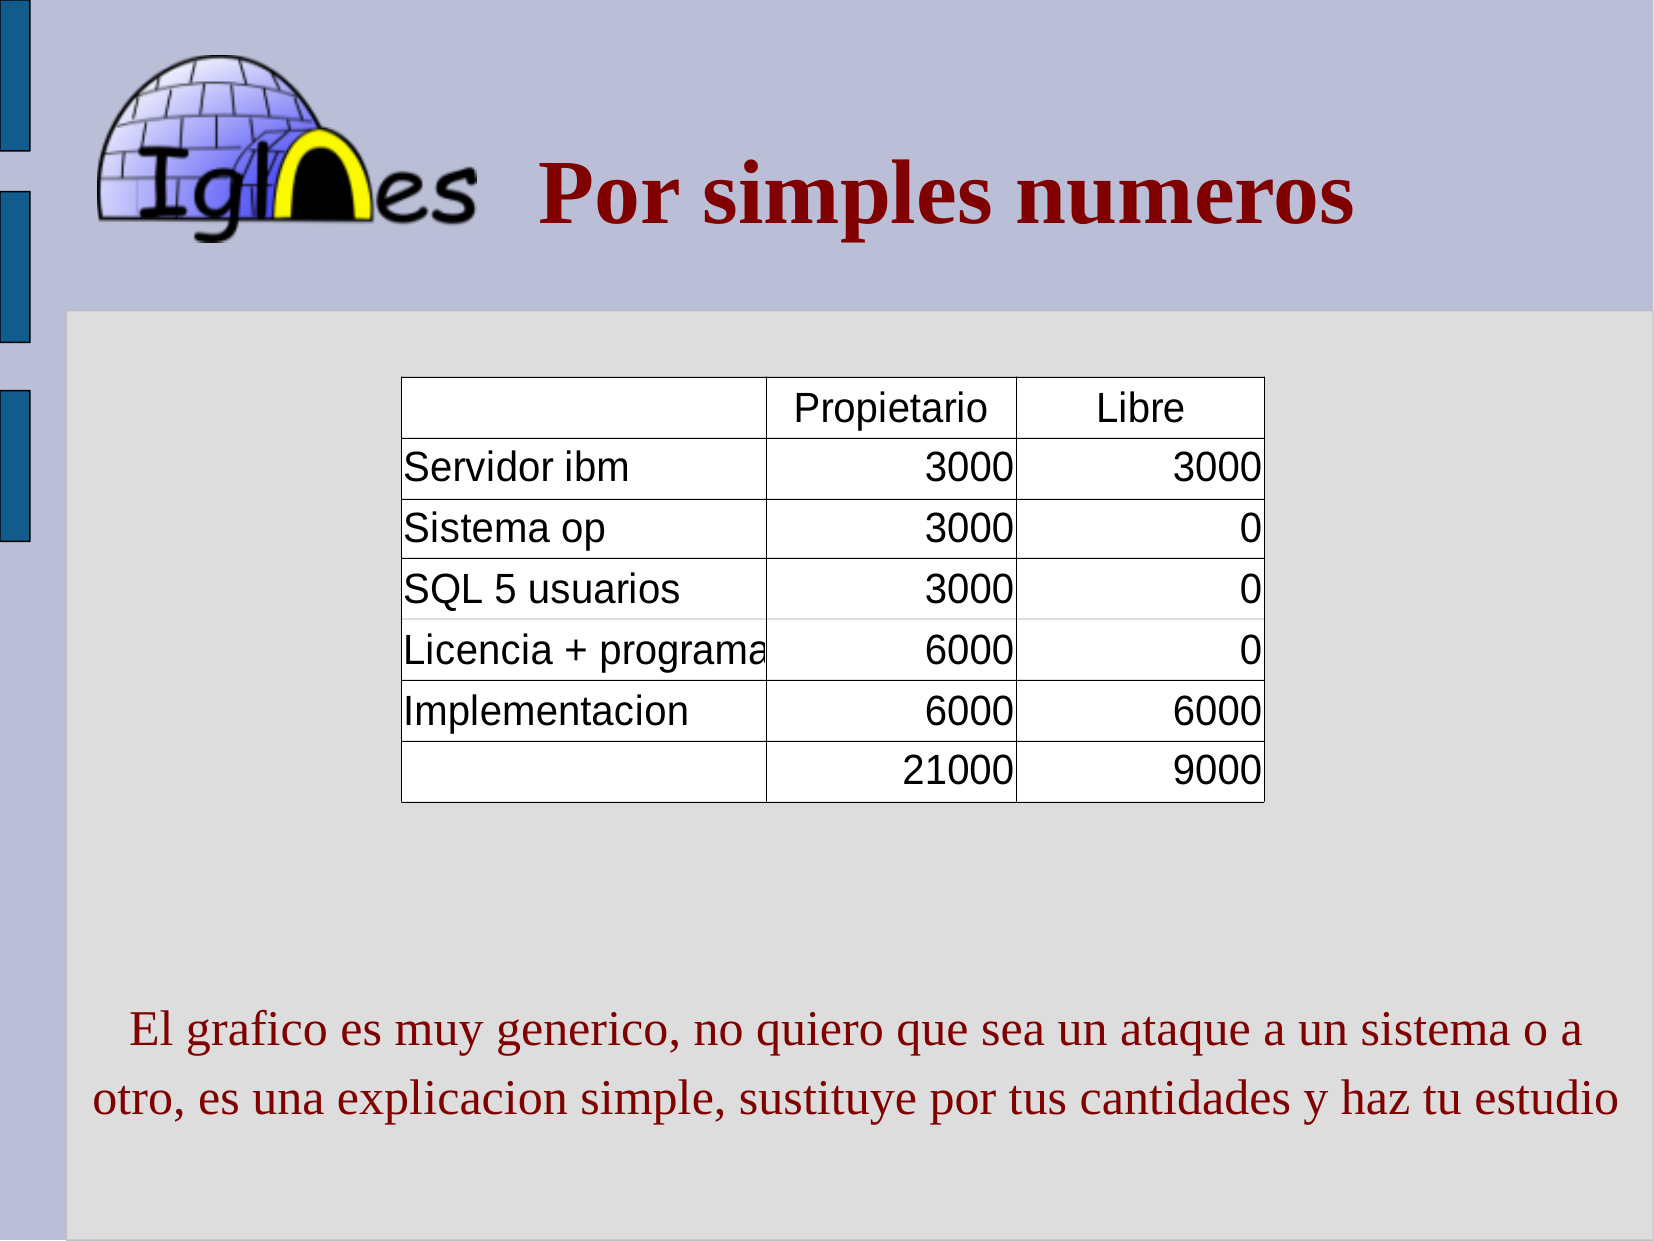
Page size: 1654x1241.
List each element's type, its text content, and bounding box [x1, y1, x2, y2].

chart [273, 341, 1654, 1123]
text_box El grafico es muy generico, no quiero que sea un ataque a un sistema o a otro, es una explicacion simple, sustituye por tus cantidades y haz tu estudio [85, 985, 1628, 1125]
picture [97, 55, 477, 243]
title Por simples numeros [241, 80, 1654, 288]
